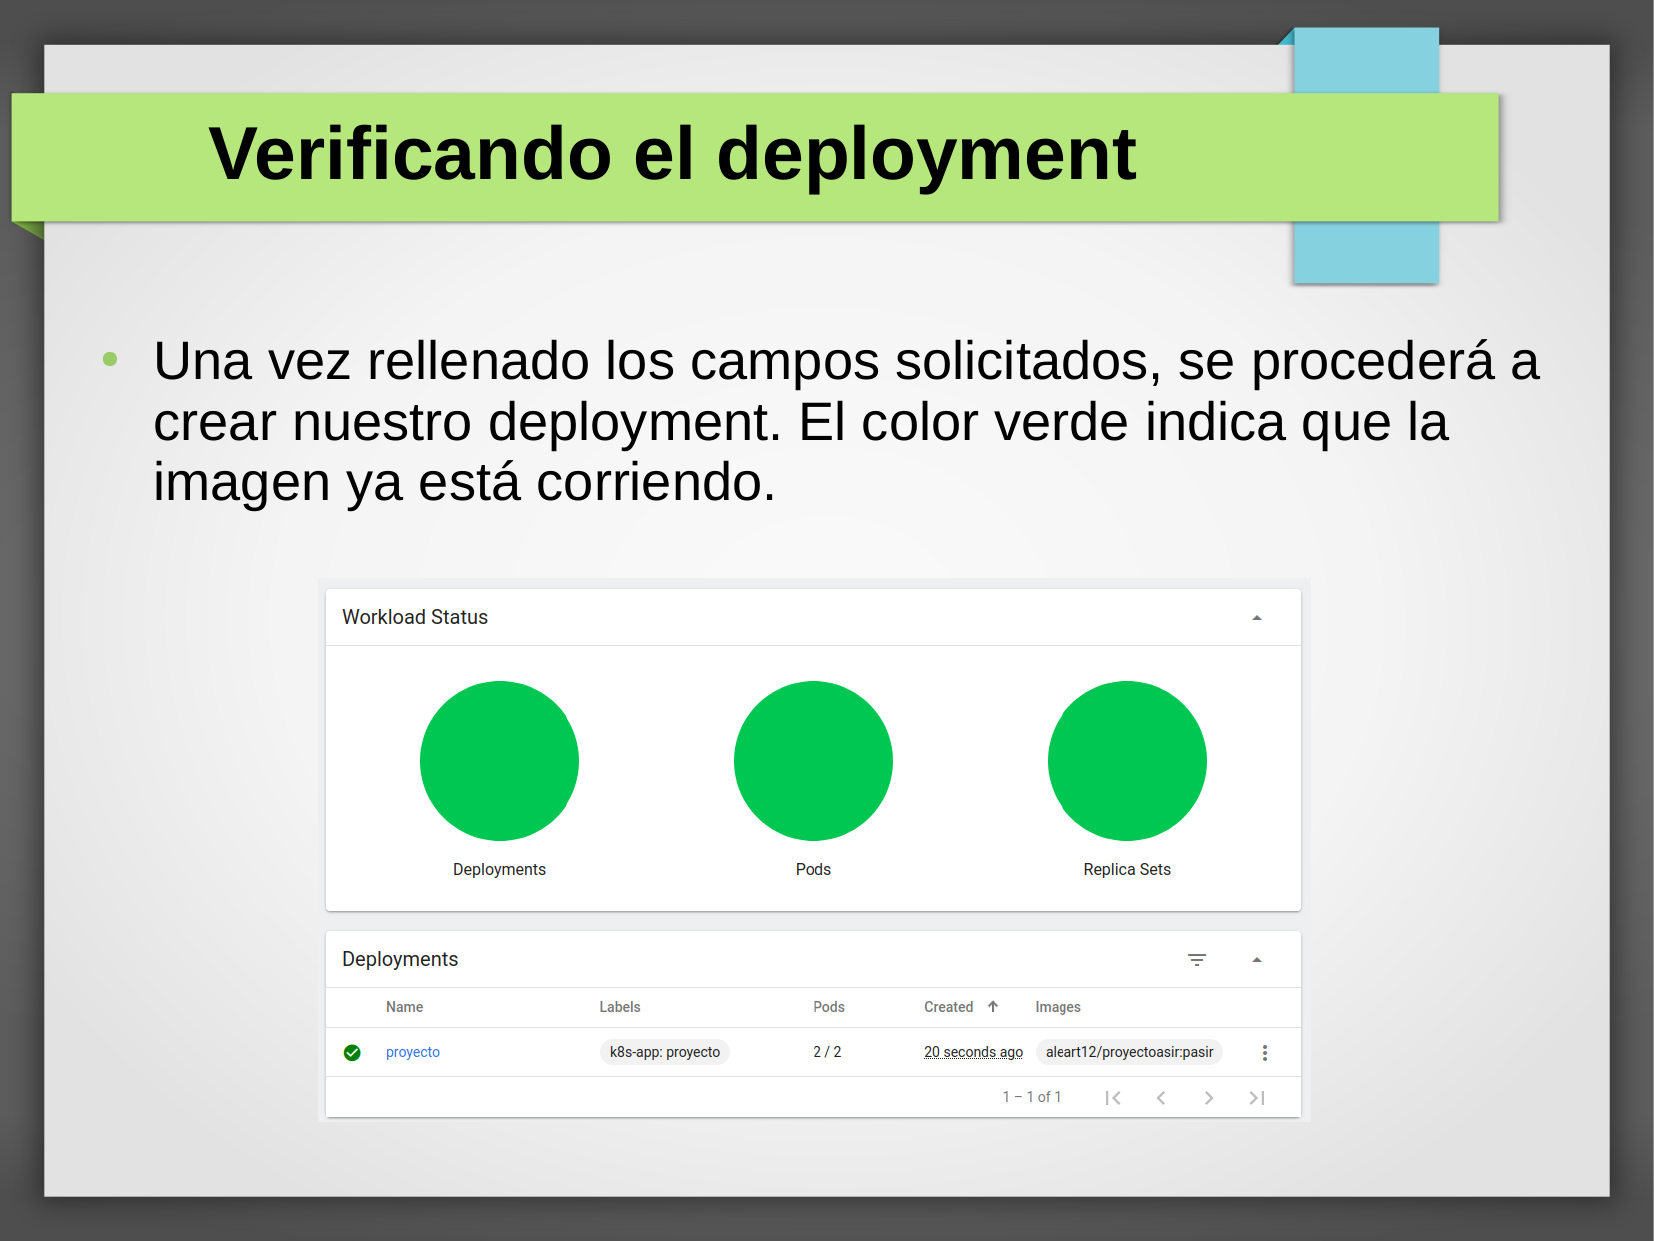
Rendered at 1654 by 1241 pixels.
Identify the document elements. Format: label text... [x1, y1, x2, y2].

picture [0, 0, 1654, 1241]
title Verificando el deployment [82, 94, 1264, 213]
list Una vez rellenado los campos solicitados, se procederá a crear nuestro deployment. El color verde indica que la imagen ya está corriendo. [82, 330, 1571, 1050]
